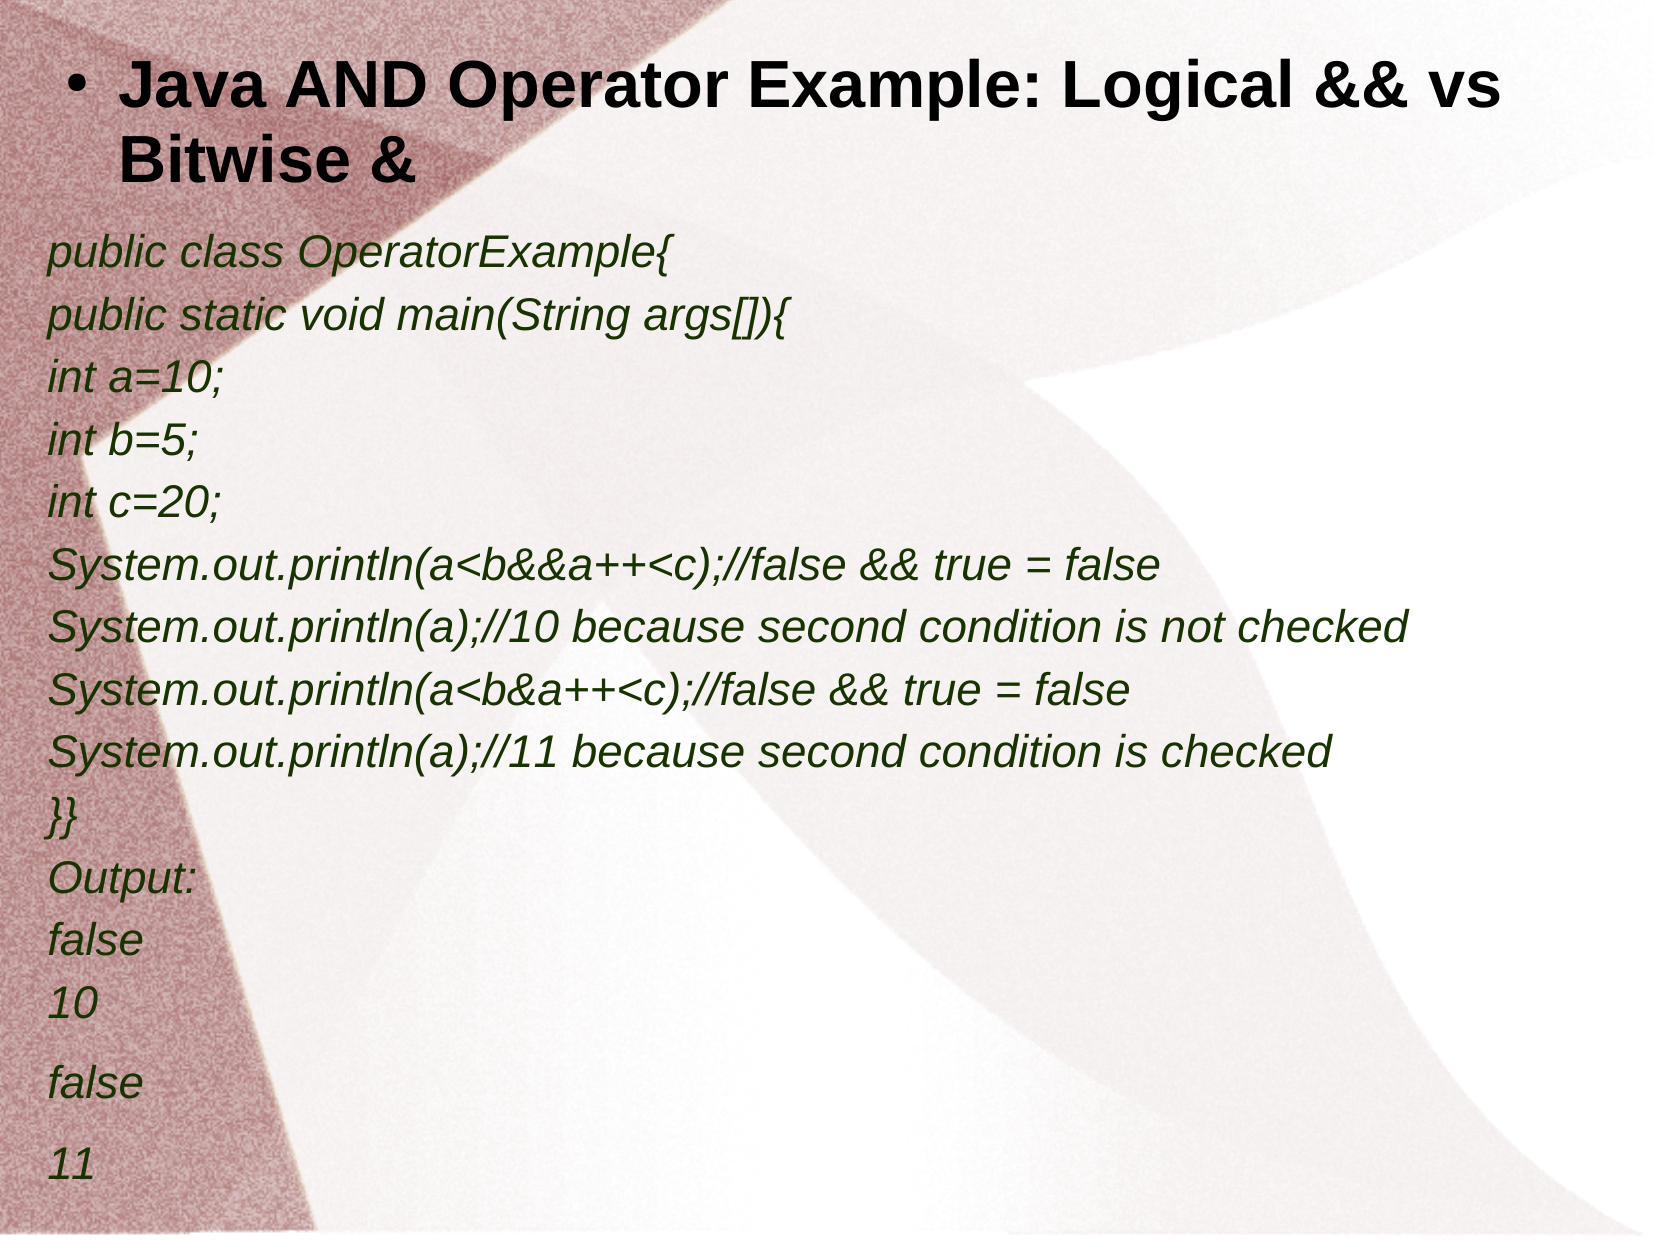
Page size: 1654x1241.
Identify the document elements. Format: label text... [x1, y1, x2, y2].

picture [0, 0, 1654, 1241]
list Java AND Operator Example: Logical && vs Bitwise & public class OperatorExample{ public static void main(String args[]){ int a=10; int b=5; int c=20; System.out.println(a<b&&a++<c);//false && true = false System.out.println(a);//10 because second condition is not checked System.out.println(a<b&a++<c);//false && true = false System.out.println(a);//11 because second condition is checked }} Output: false 10 false 11 [47, 47, 1601, 1205]
